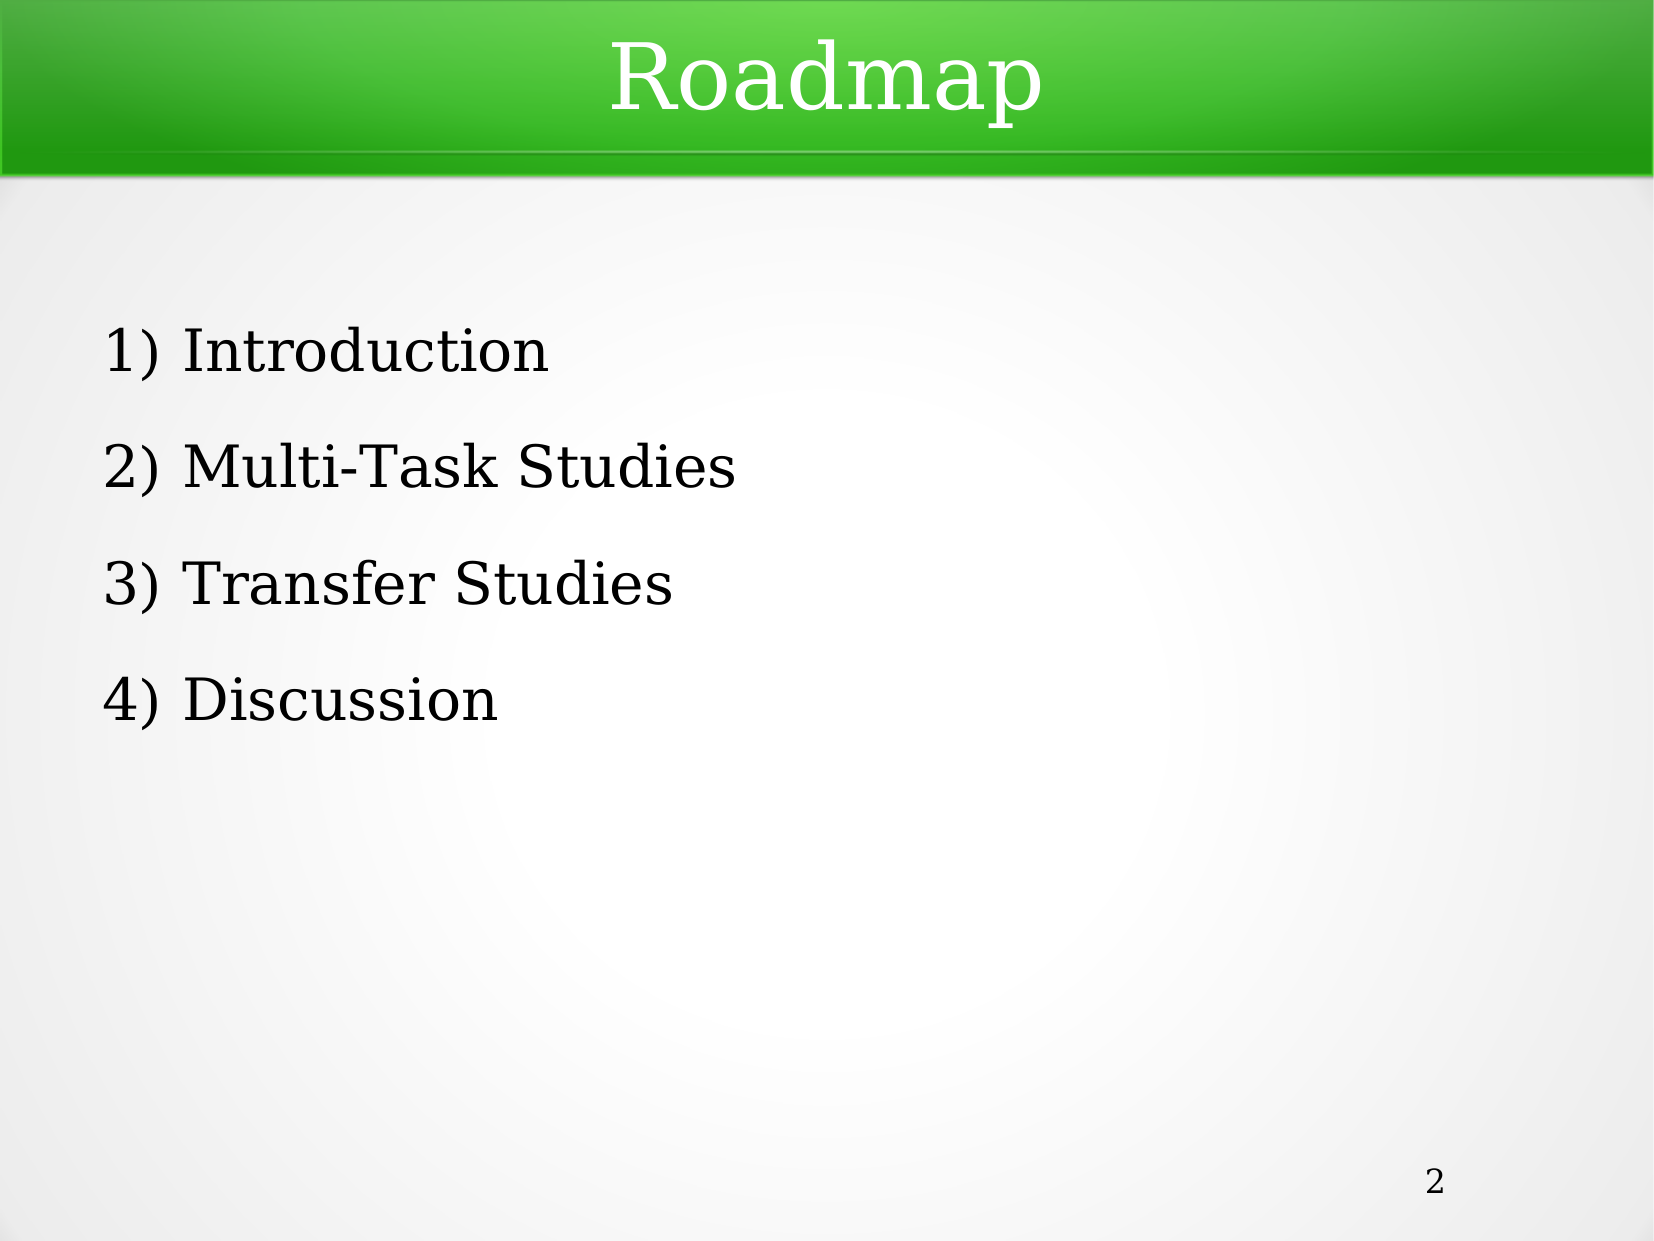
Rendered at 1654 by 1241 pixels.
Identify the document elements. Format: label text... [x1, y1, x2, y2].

text_box Introduction Multi-Task Studies Transfer Studies Discussion [87, 317, 1249, 1207]
picture [0, 0, 1654, 1241]
title Roadmap [82, 11, 1571, 154]
